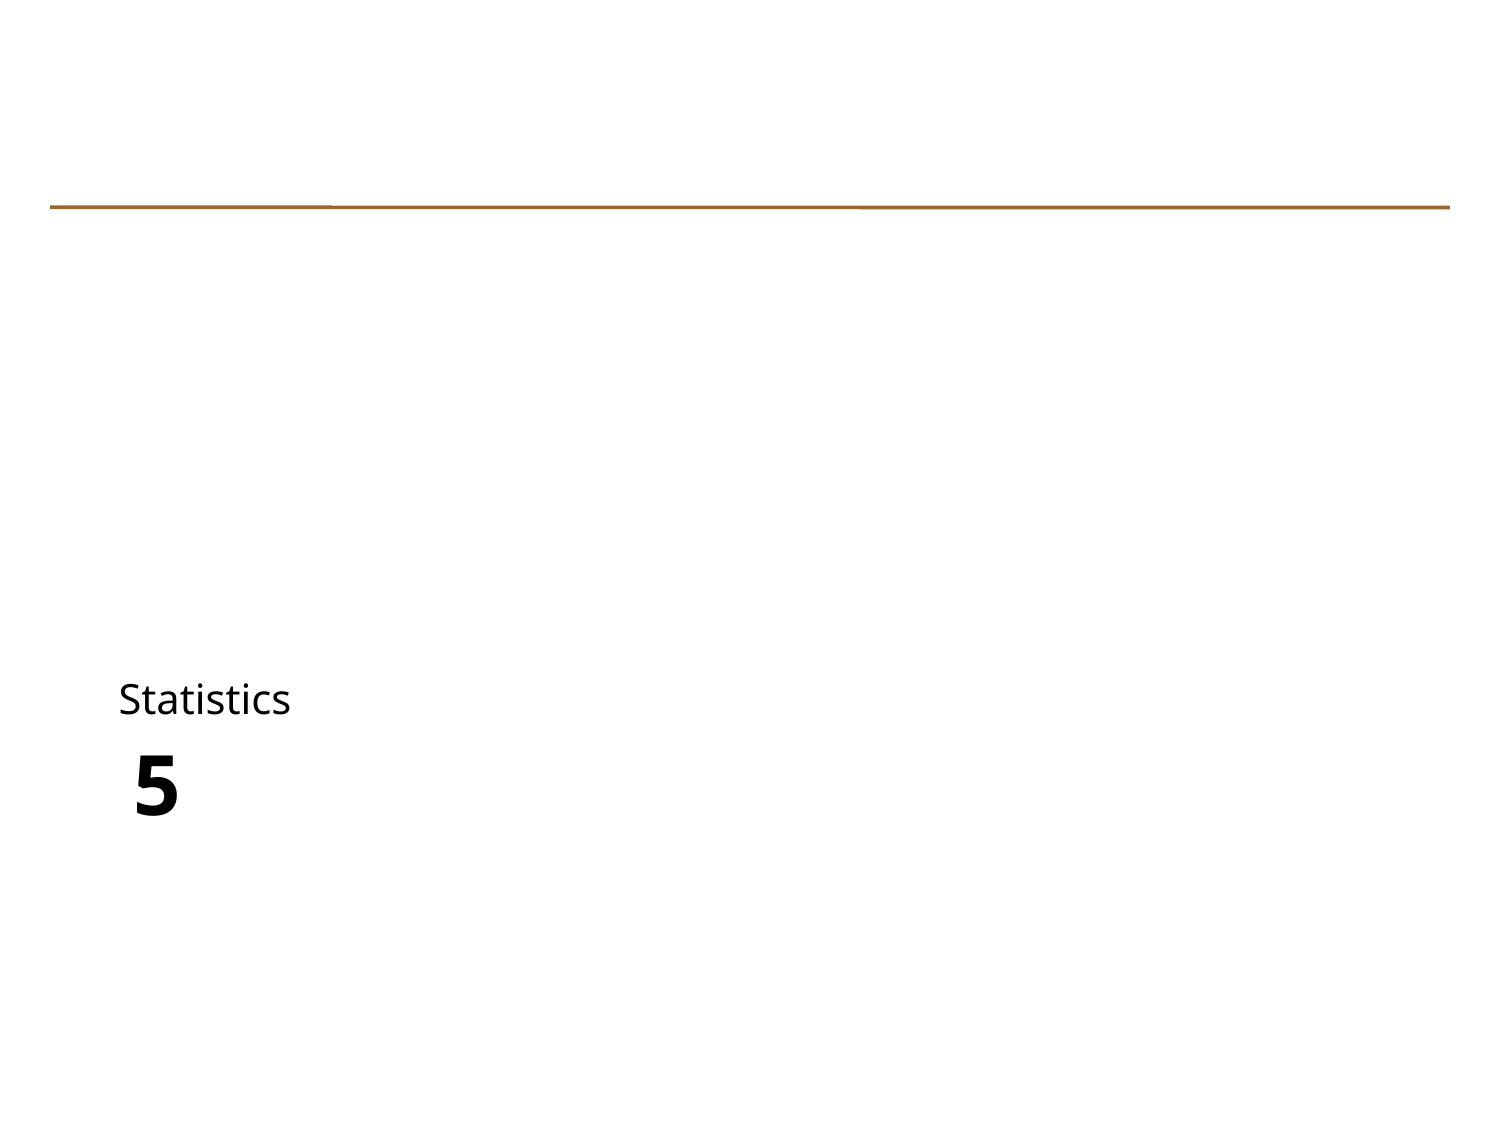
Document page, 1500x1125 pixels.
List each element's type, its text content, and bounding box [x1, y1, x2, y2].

text_box Statistics [118, 476, 1394, 723]
text_box 5 [118, 723, 1394, 947]
